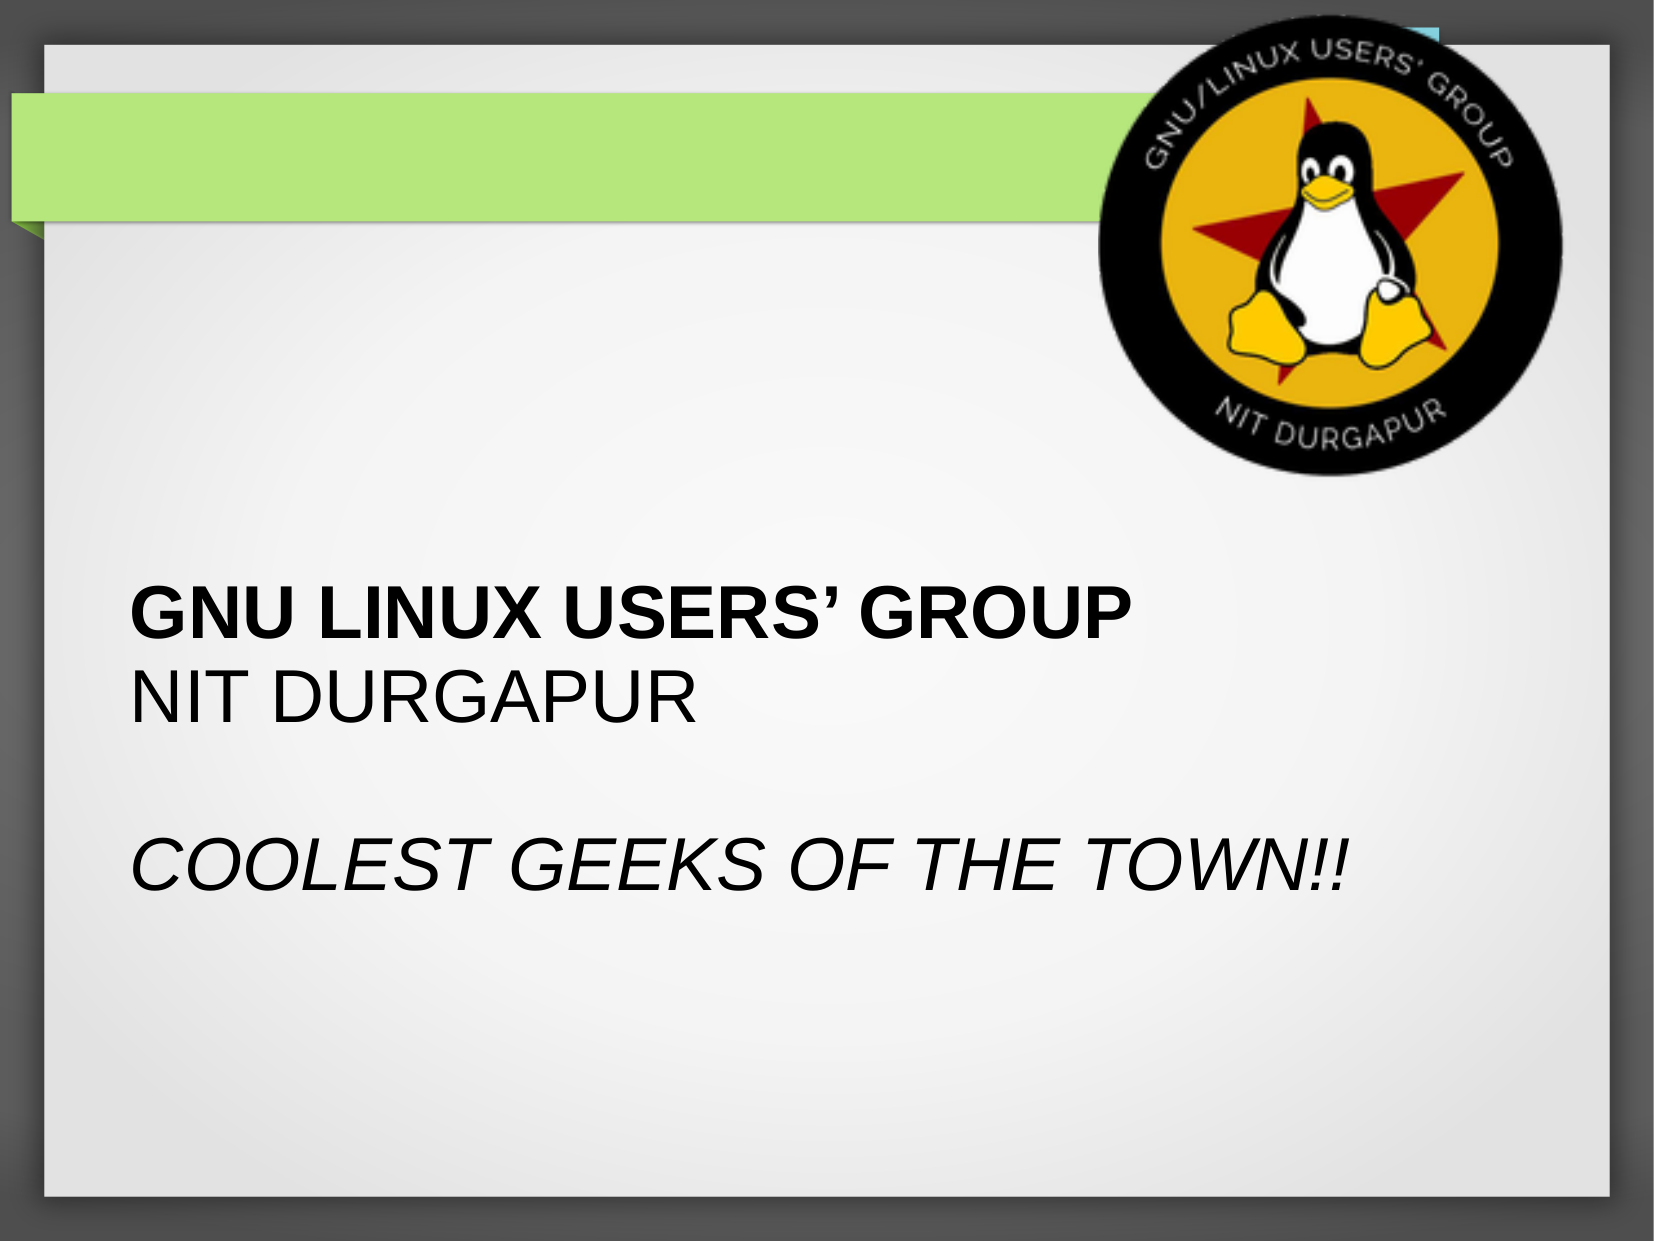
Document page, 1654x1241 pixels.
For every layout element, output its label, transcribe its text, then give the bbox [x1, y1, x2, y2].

title GNU LINUX USERS’ GROUP NIT DURGAPUR COOLEST GEEKS OF THE TOWN!! [129, 295, 1524, 1182]
picture [0, 0, 1654, 1241]
